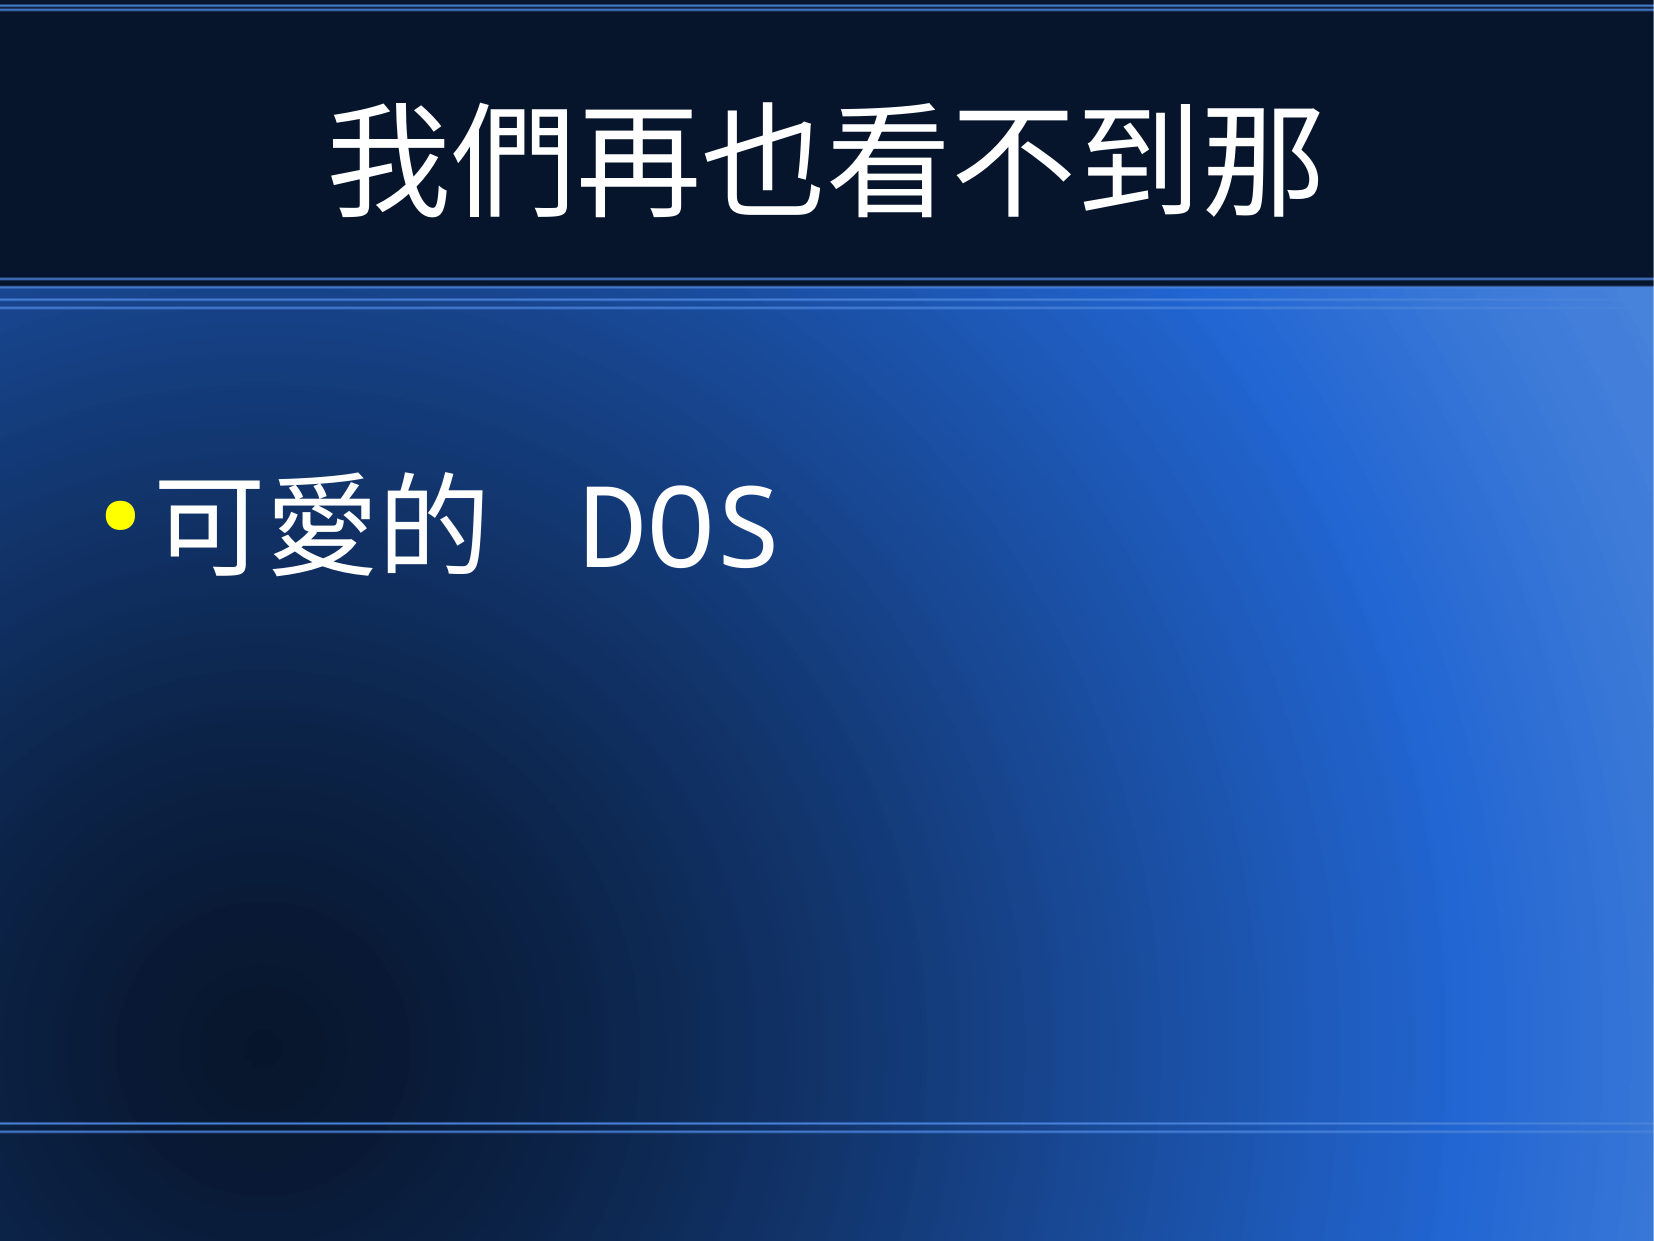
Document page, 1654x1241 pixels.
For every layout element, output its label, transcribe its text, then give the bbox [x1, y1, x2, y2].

title 我們再也看不到那 [82, 49, 1571, 257]
picture [0, 0, 1654, 1241]
list 可愛的 DOS [82, 355, 1571, 1241]
